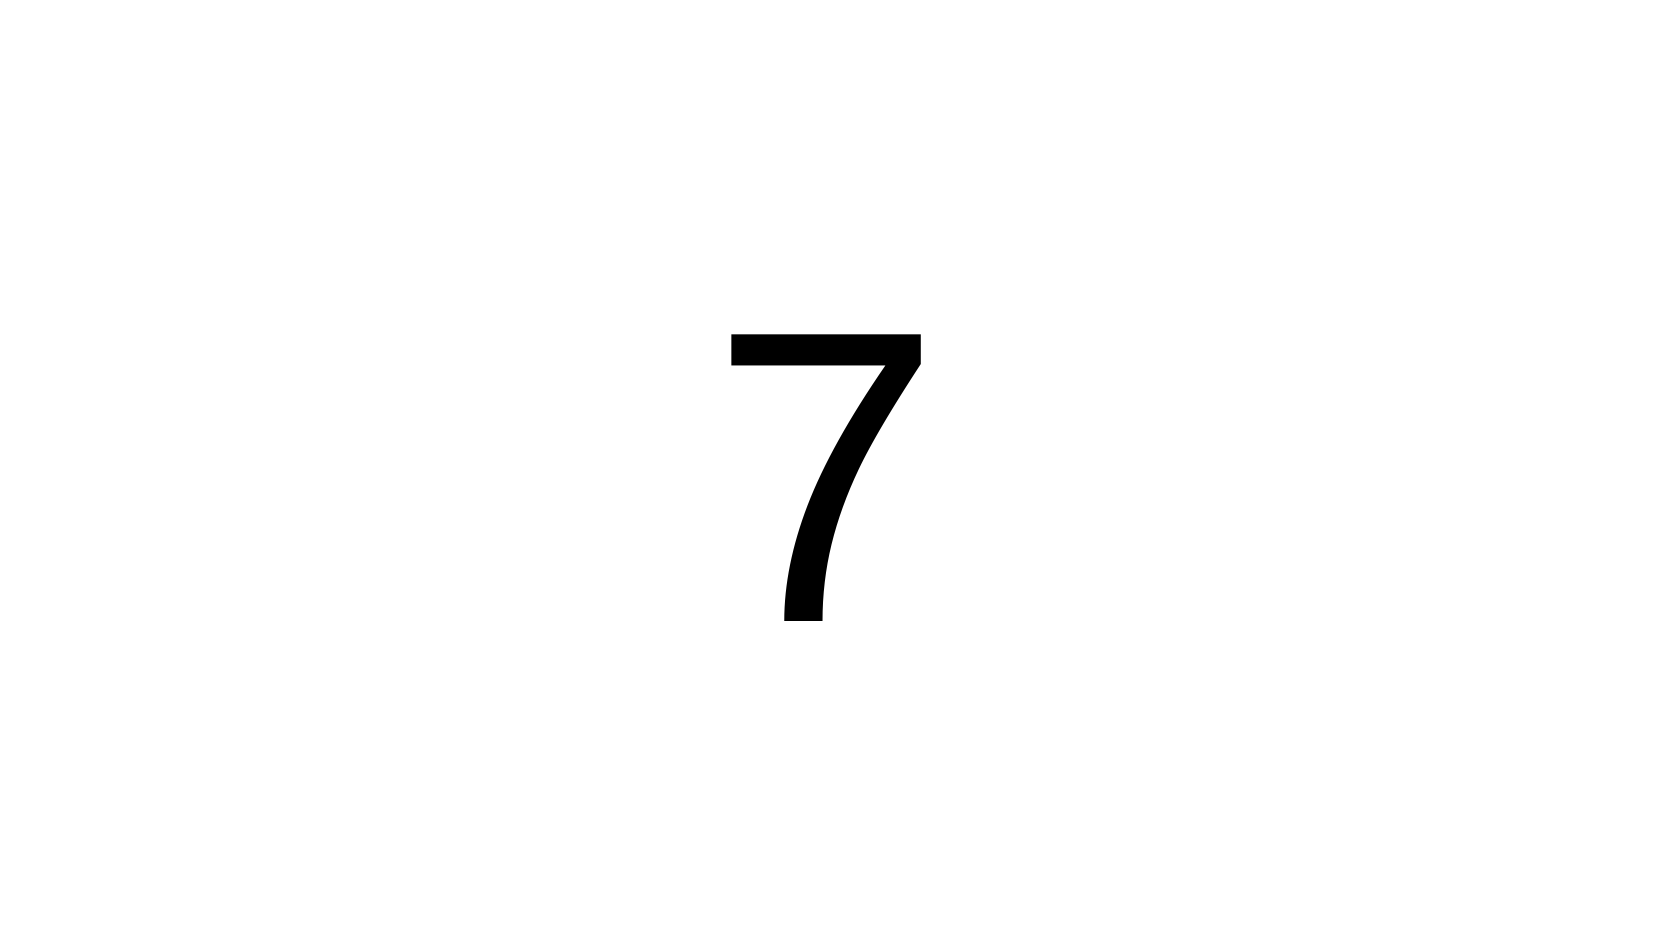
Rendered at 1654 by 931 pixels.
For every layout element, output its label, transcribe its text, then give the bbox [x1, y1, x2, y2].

title 7 [0, 23, 1654, 931]
